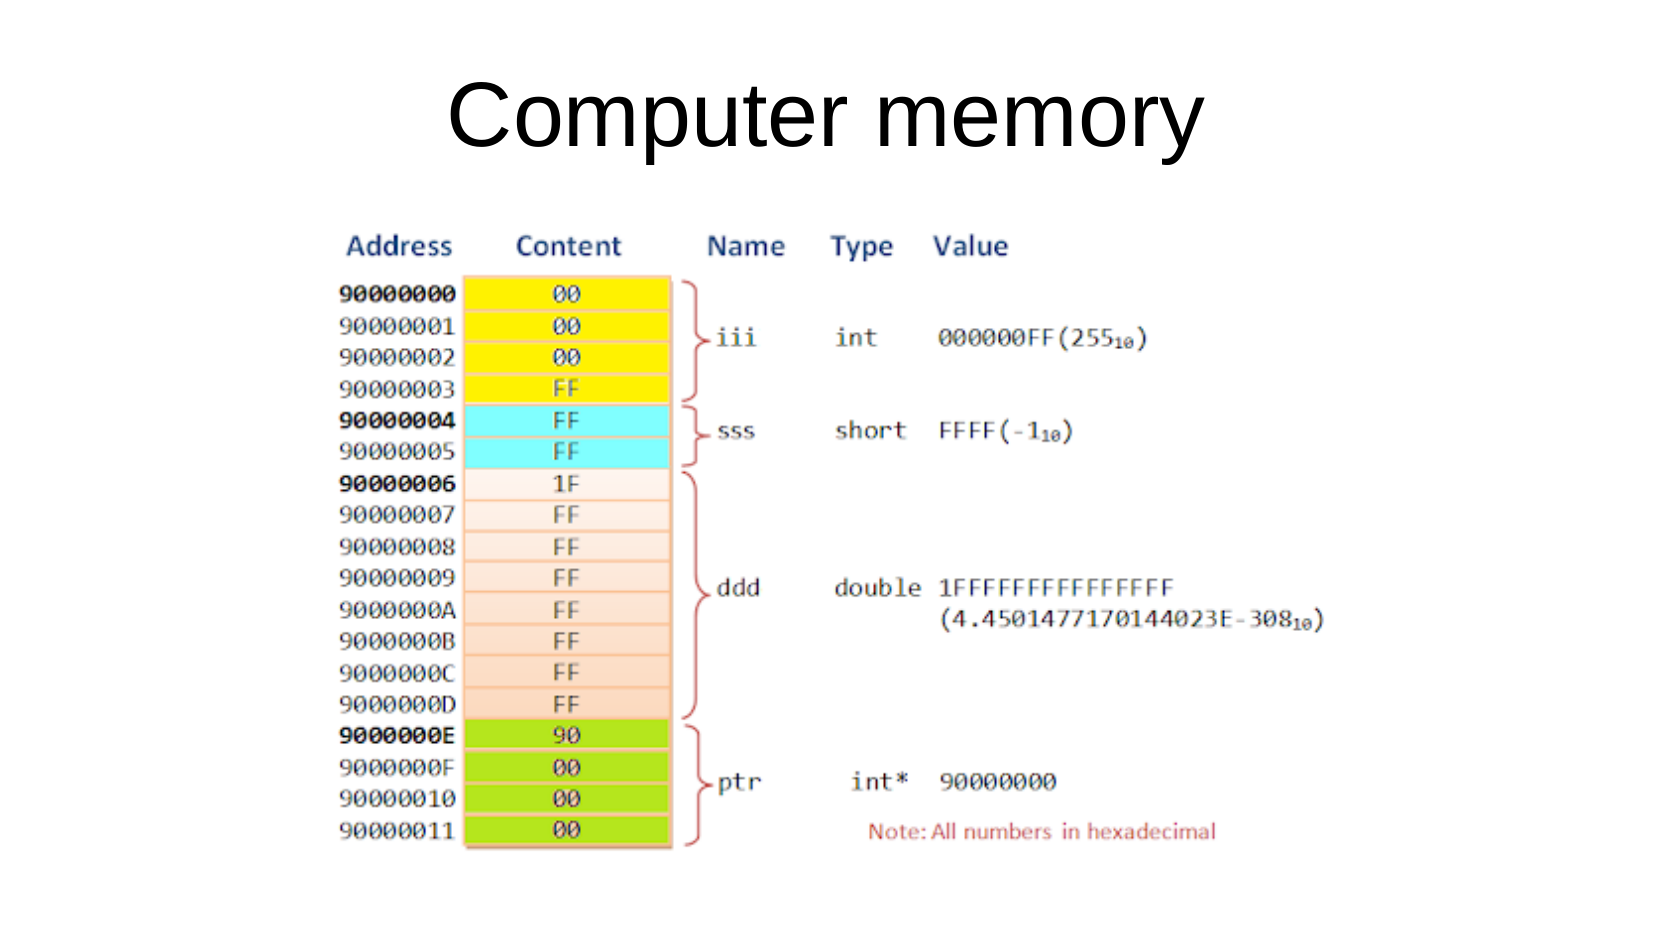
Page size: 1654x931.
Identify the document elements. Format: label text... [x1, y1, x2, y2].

picture [321, 224, 1336, 865]
title Computer memory [82, 37, 1571, 193]
